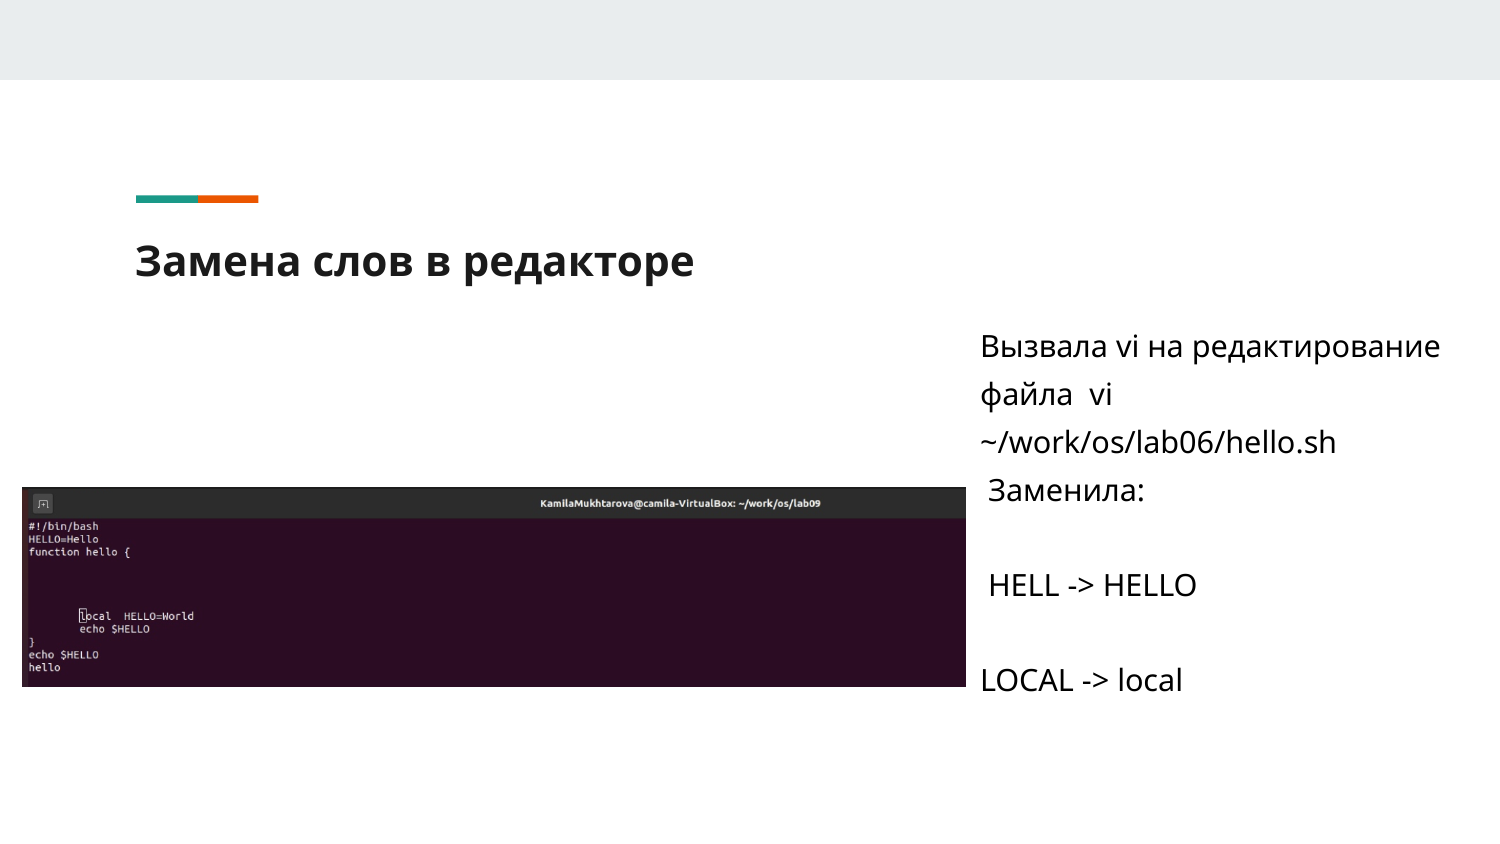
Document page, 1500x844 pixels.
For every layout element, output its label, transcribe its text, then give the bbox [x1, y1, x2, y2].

list Вызвала vi на редактирование файла vi ~/work/os/lab06/hello.sh Заменила: HELL -> HELLO LOCAL -> local [965, 304, 1481, 721]
title Замена слов в редакторе [119, 216, 1381, 305]
picture [22, 487, 966, 687]
